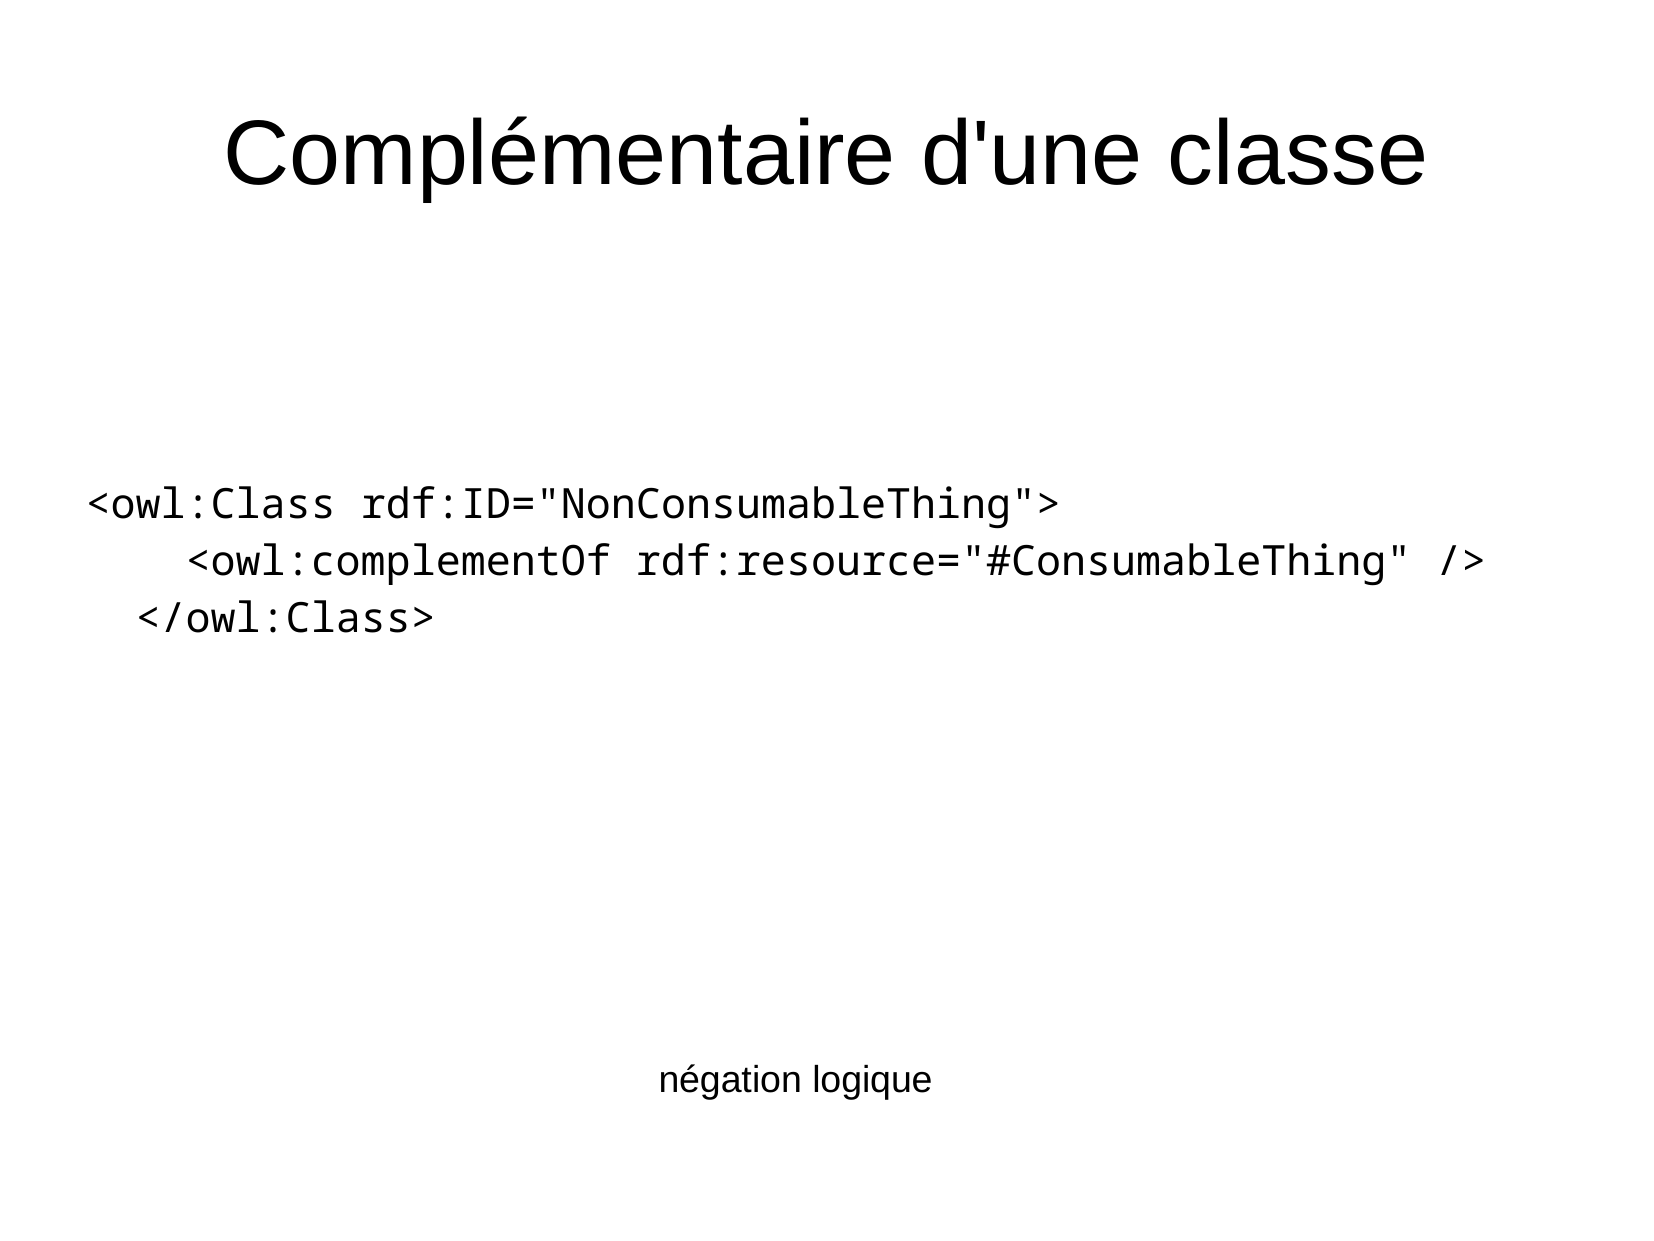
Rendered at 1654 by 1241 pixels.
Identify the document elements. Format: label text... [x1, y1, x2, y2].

text_box négation logique [643, 1051, 948, 1108]
title Complémentaire d'une classe [82, 49, 1571, 257]
text_box <owl:Class rdf:ID="NonConsumableThing"> <owl:complementOf rdf:resource="#ConsumableThing" /> </owl:Class> [70, 466, 1583, 676]
